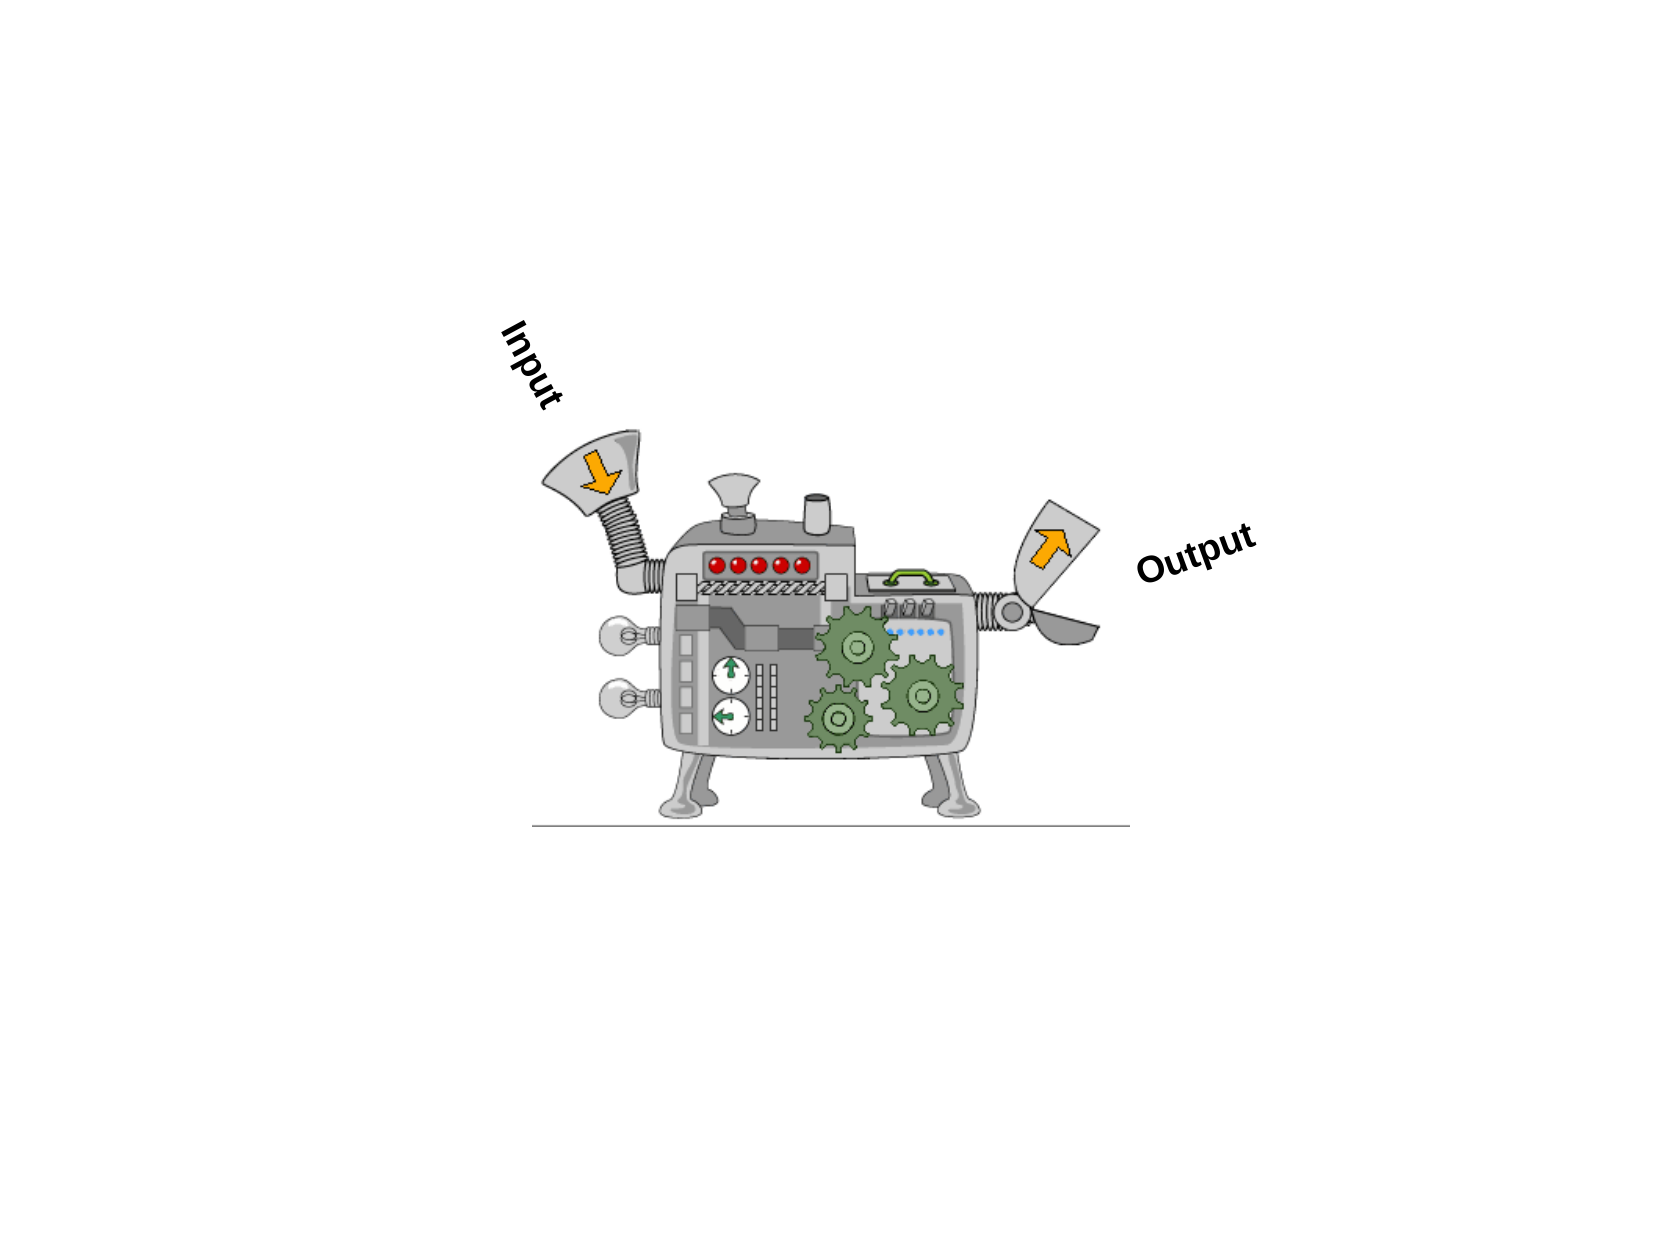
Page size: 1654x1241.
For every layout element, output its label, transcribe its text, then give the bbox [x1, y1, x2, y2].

text_box Output [1113, 500, 1277, 607]
text_box Input [479, 298, 588, 433]
picture [532, 417, 1130, 827]
